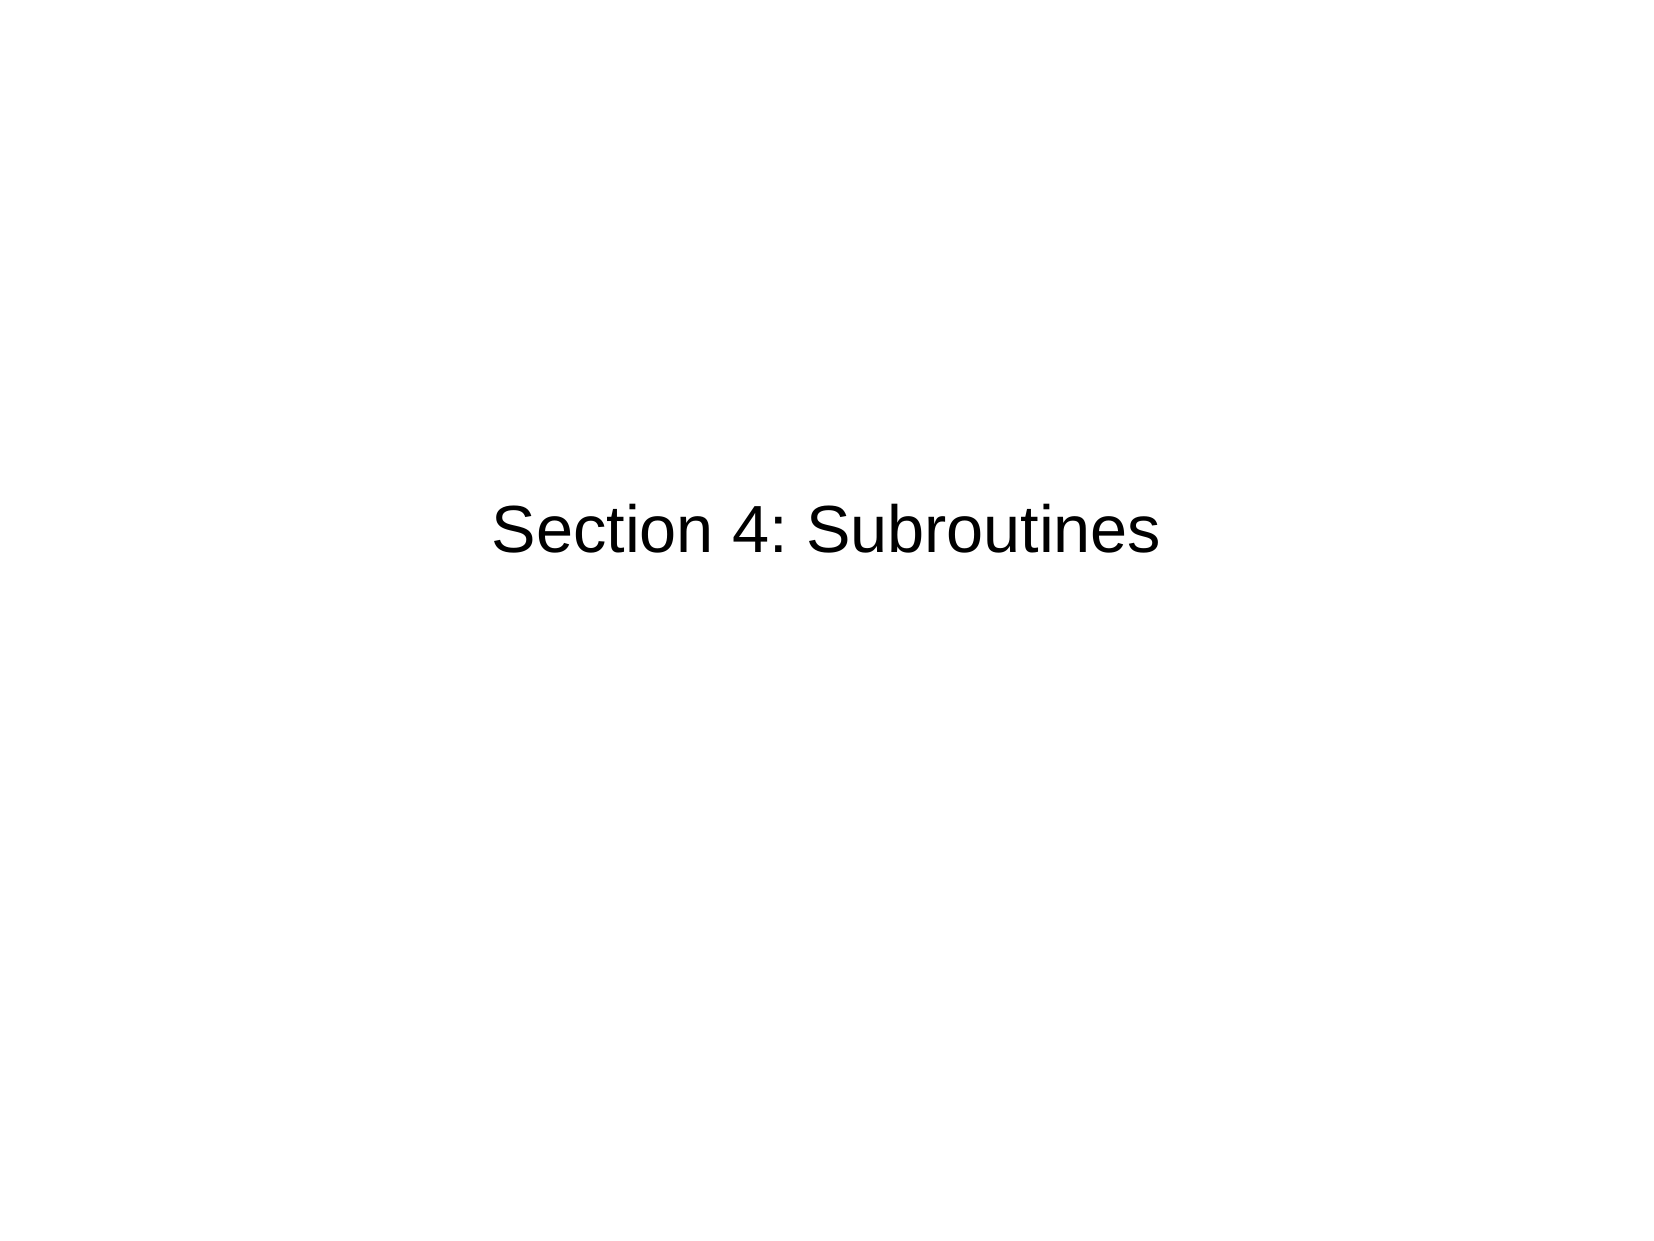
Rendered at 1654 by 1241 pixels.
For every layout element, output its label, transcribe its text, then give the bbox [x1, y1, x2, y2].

subtitle Section 4: Subroutines [82, 49, 1571, 1010]
